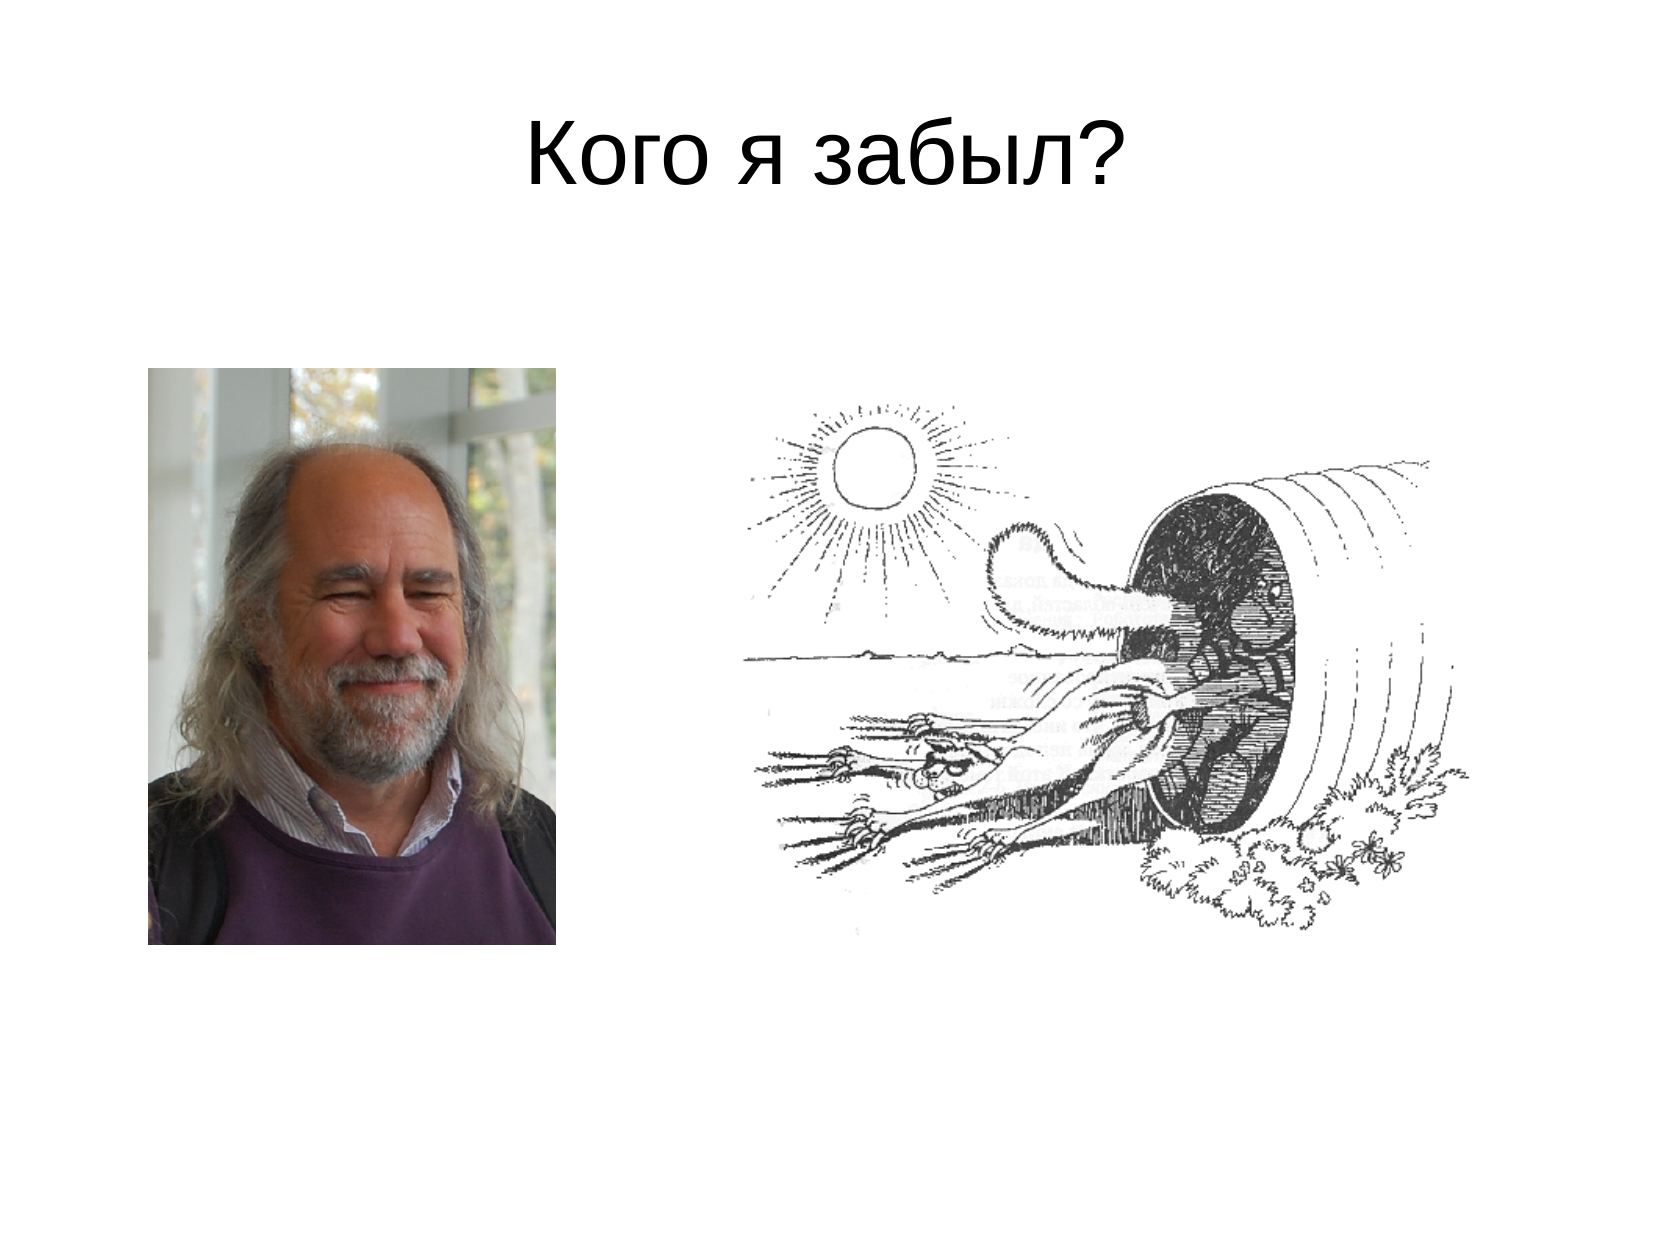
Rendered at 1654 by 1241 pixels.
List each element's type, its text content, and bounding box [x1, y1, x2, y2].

title Кого я забыл? [82, 49, 1571, 257]
picture [734, 389, 1477, 936]
picture [148, 368, 556, 945]
